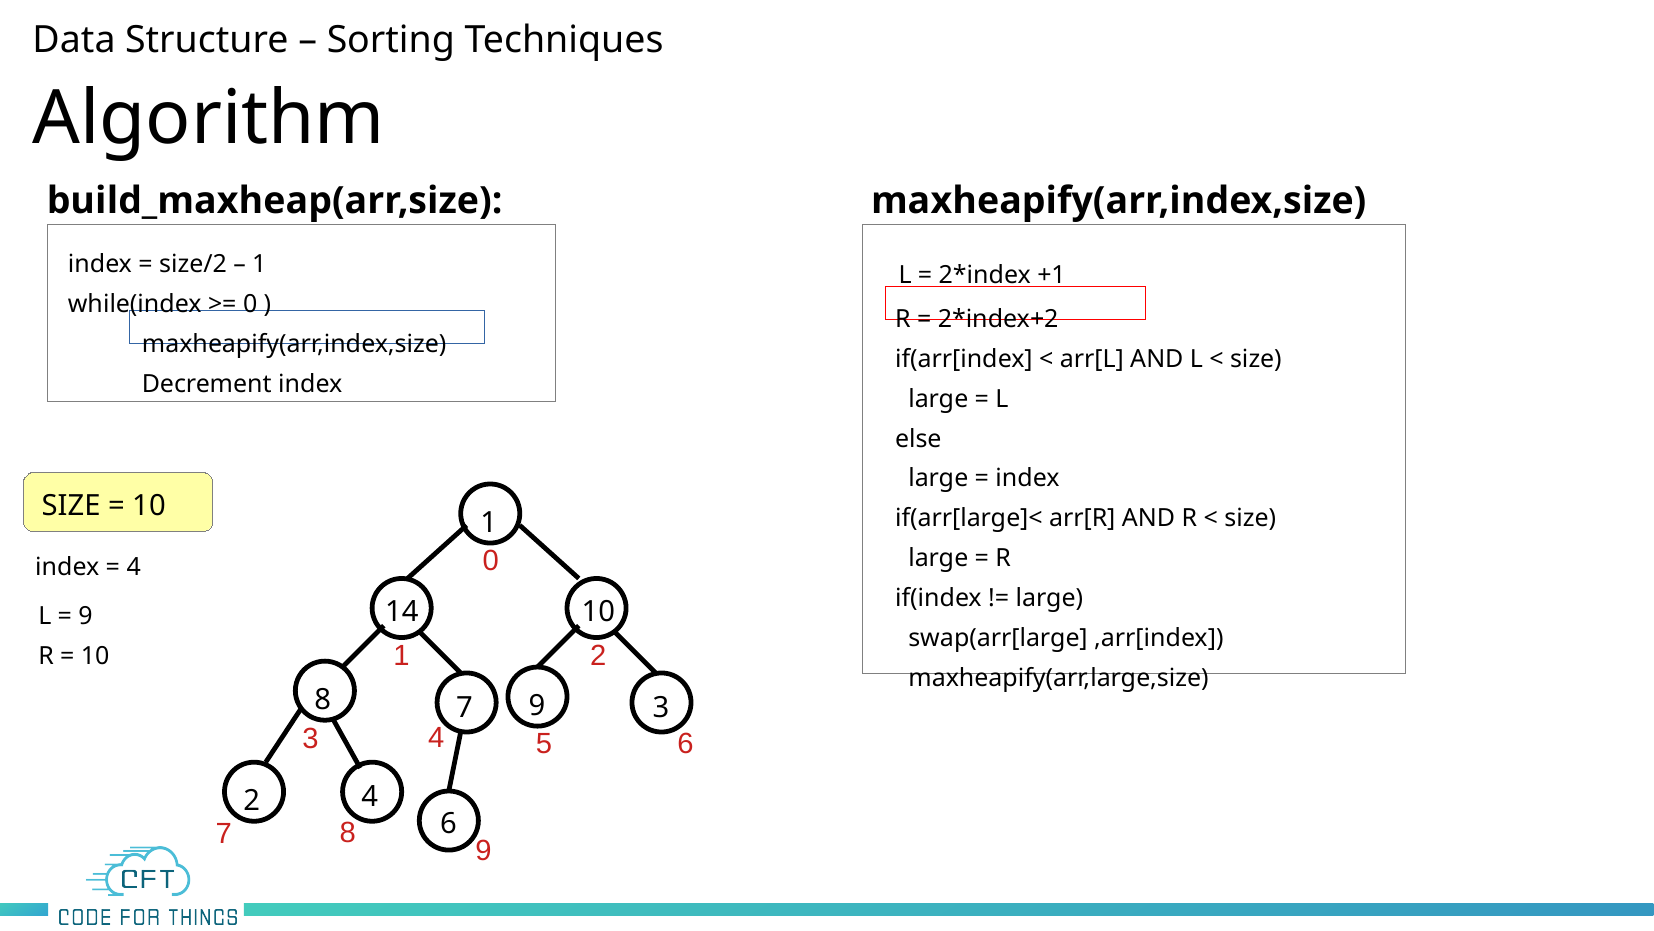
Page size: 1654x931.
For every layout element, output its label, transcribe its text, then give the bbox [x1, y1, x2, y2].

text_box index = 4 [0, 541, 186, 590]
text_box [450, 672, 484, 678]
text_box [419, 803, 425, 838]
text_box 8 [299, 671, 348, 721]
text_box 7 [441, 678, 490, 728]
text_box 3 [637, 678, 686, 728]
picture [59, 846, 237, 925]
text_box 5 [521, 719, 567, 768]
text_box [362, 762, 390, 768]
text_box L = 2*index +1 R = 2*index+2 if(arr[index] < arr[L] AND L < size) large = L else large = index if(arr[large]< arr[R] AND R < size) large = R if(index != large) swap(arr[large] ,arr[index]) maxheapify(arr,large,size) [874, 236, 1371, 647]
text_box 4 [346, 768, 395, 818]
text_box L = 9 [0, 590, 189, 630]
text_box [23, 472, 213, 532]
text_box 2 [575, 631, 622, 680]
text_box 6 [425, 795, 474, 845]
text_box 0 [467, 536, 514, 585]
text_box [562, 680, 568, 714]
text_box [47, 224, 556, 402]
text_box [686, 686, 692, 719]
text_box [295, 676, 299, 705]
text_box 3 [287, 714, 293, 724]
text_box 7 [200, 809, 247, 857]
text_box index = size/2 – 1 while(index >= 0 ) maxheapify(arr,index,size) Decrement index [53, 238, 508, 402]
text_box build_maxheap(arr,size): [32, 165, 650, 225]
text_box [646, 728, 662, 733]
text_box R = 10 [0, 630, 189, 680]
text_box maxheapify(arr,index,size) [856, 166, 1571, 225]
text_box [474, 805, 479, 837]
text_box [395, 773, 402, 811]
text_box [433, 791, 464, 795]
text_box 1 [378, 631, 425, 680]
text_box 9 [460, 826, 507, 875]
text_box [387, 578, 416, 582]
text_box [371, 818, 386, 822]
text_box [437, 687, 441, 713]
text_box [645, 672, 678, 678]
text_box [862, 224, 1406, 674]
text_box 8 [324, 808, 371, 857]
text_box 9 [513, 677, 562, 727]
text_box 4 [413, 713, 460, 762]
text_box 2 [228, 772, 277, 822]
text_box [490, 684, 497, 721]
text_box [582, 578, 611, 582]
text_box [224, 777, 228, 806]
text_box 3 [287, 714, 334, 763]
title Data Structure – Sorting Techniques Algorithm [32, 12, 1184, 166]
text_box [631, 686, 637, 719]
text_box [460, 728, 482, 733]
text_box [232, 762, 276, 772]
text_box [277, 773, 284, 811]
text_box [348, 672, 355, 710]
text_box SIZE = 10 [26, 476, 207, 526]
text_box [302, 661, 347, 671]
text_box [342, 778, 346, 806]
text_box 6 [662, 719, 709, 768]
text_box 1 [458, 493, 525, 544]
text_box [432, 845, 466, 851]
text_box [468, 483, 512, 493]
text_box 10 [566, 582, 634, 632]
text_box [515, 667, 560, 677]
text_box [507, 680, 513, 714]
text_box 14 [370, 582, 438, 632]
